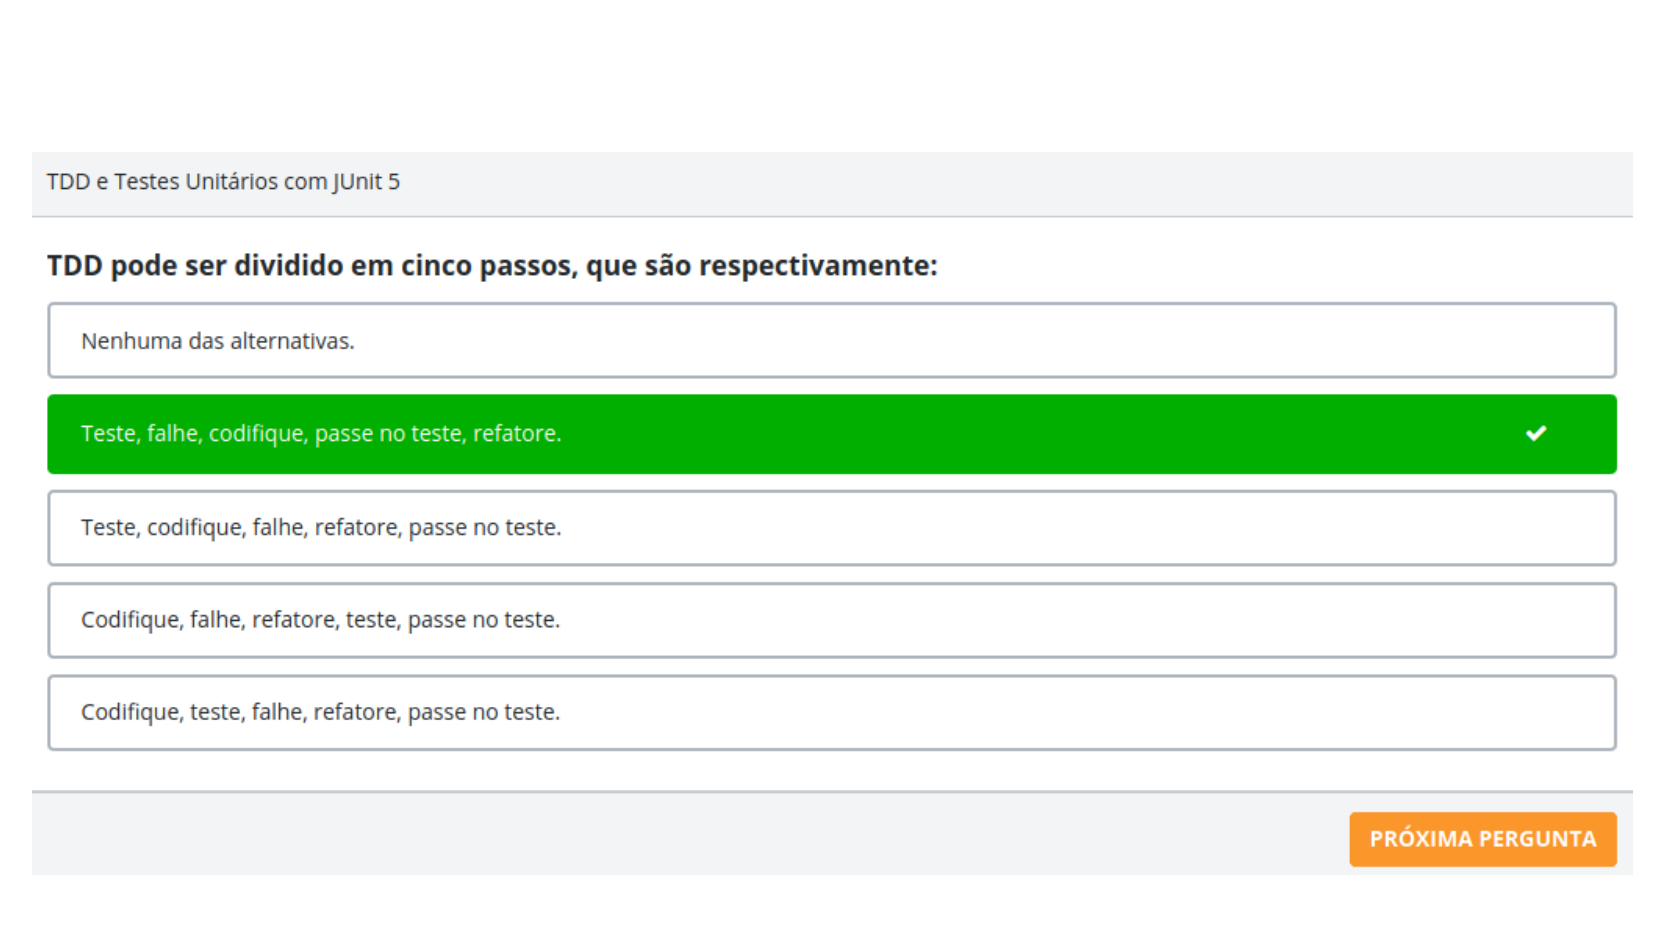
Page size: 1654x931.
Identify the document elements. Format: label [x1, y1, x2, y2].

picture [32, 152, 1633, 875]
